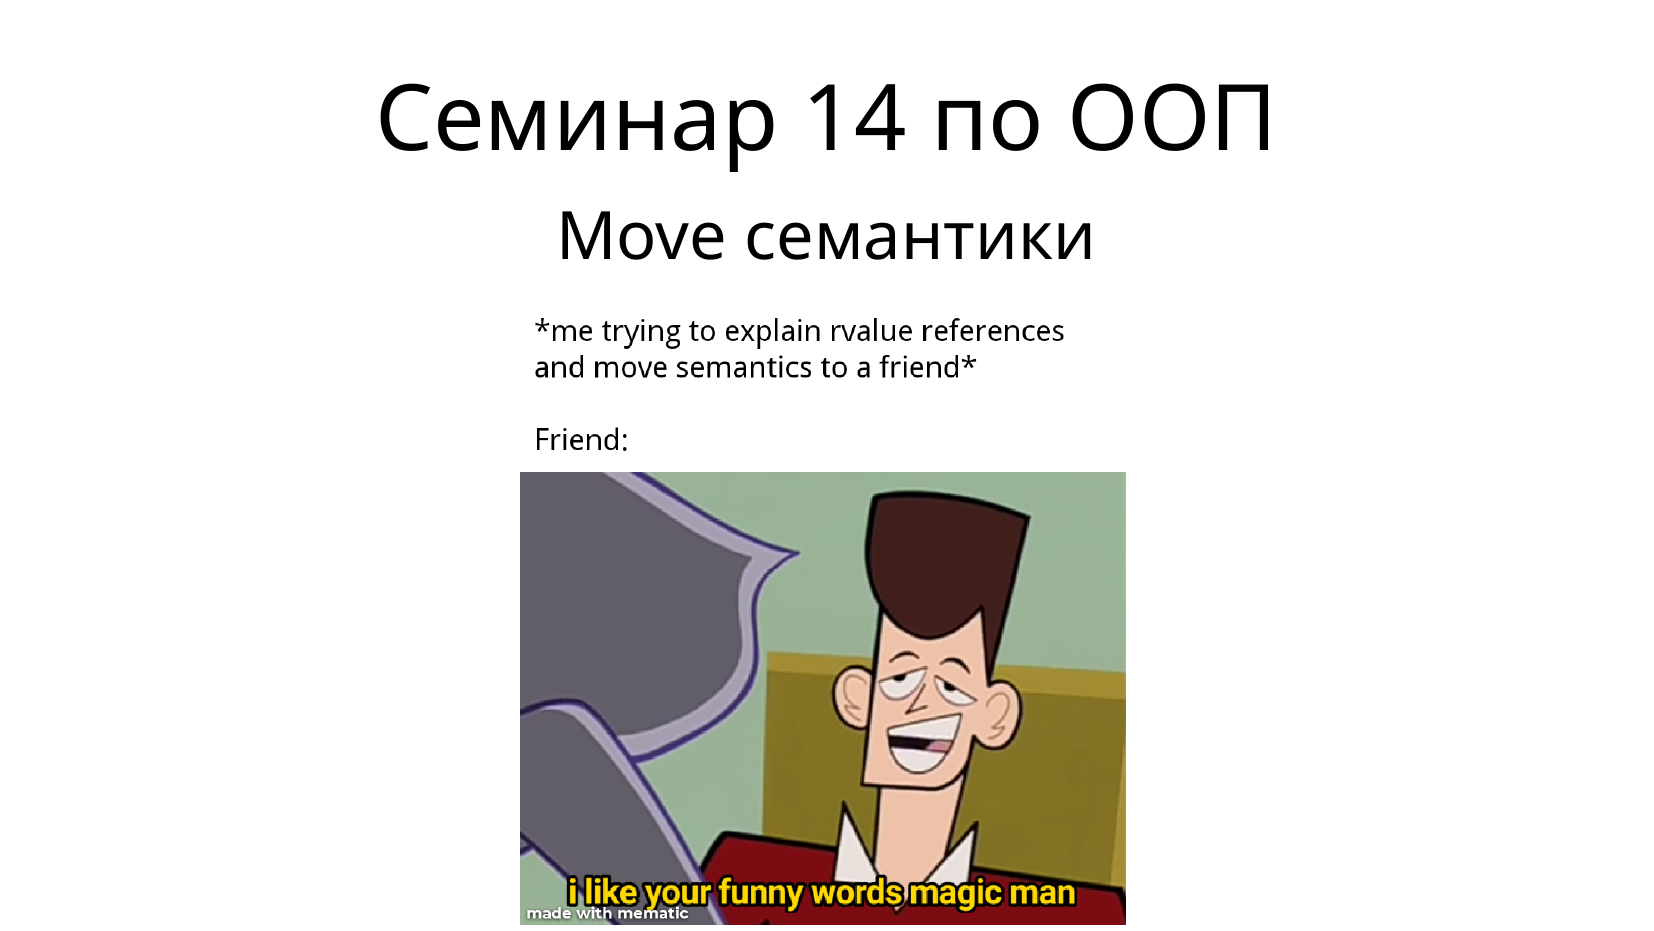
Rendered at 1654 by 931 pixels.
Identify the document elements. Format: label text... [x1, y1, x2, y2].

subtitle Move семантики [82, 192, 1571, 275]
picture [520, 299, 1126, 925]
title Семинар 14 по ООП [82, 37, 1571, 192]
